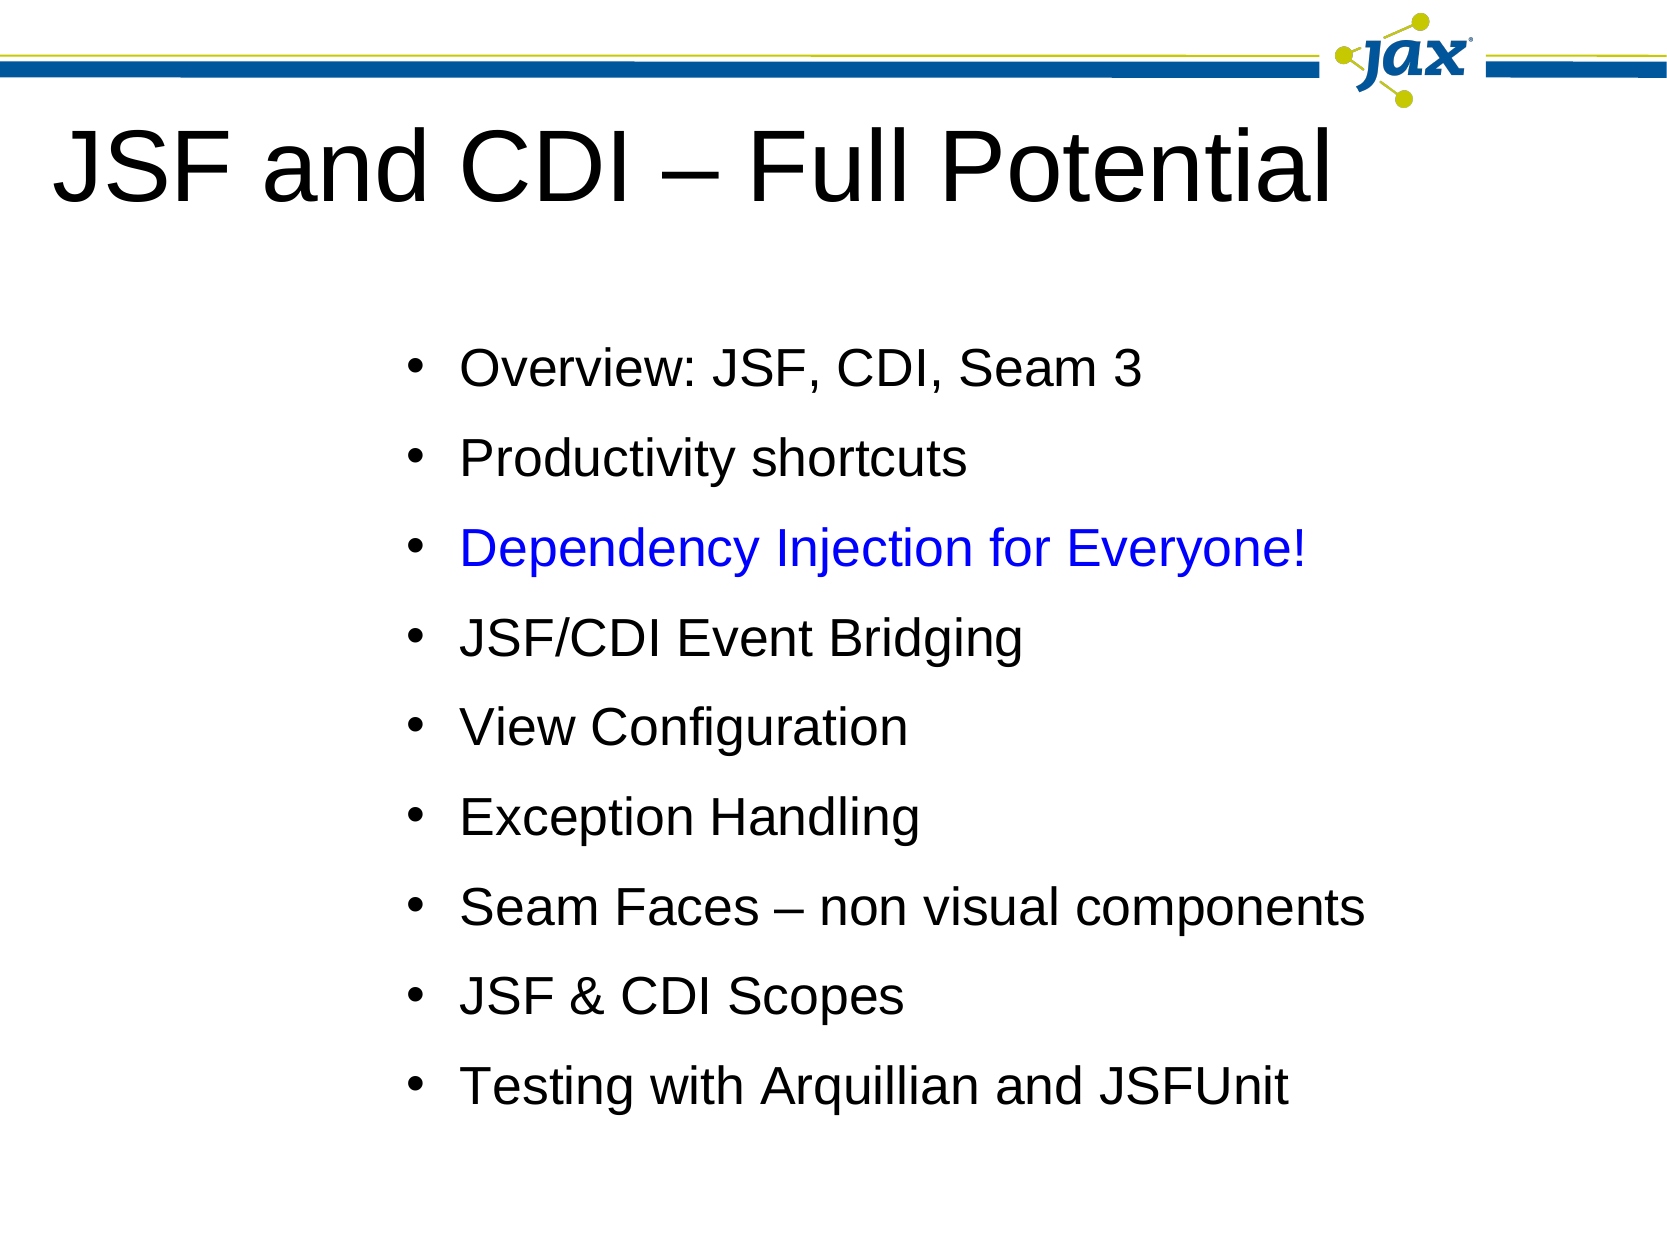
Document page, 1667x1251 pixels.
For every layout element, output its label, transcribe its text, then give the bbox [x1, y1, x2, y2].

picture [1335, 13, 1473, 91]
list Overview: JSF, CDI, Seam 3 Productivity shortcuts Dependency Injection for Everyone! JSF/CDI Event Bridging View Configuration Exception Handling Seam Faces – non visual components JSF & CDI Scopes Testing with Arquillian and JSFUnit [37, 300, 1613, 1126]
title JSF and CDI – Full Potential [37, 91, 1651, 230]
